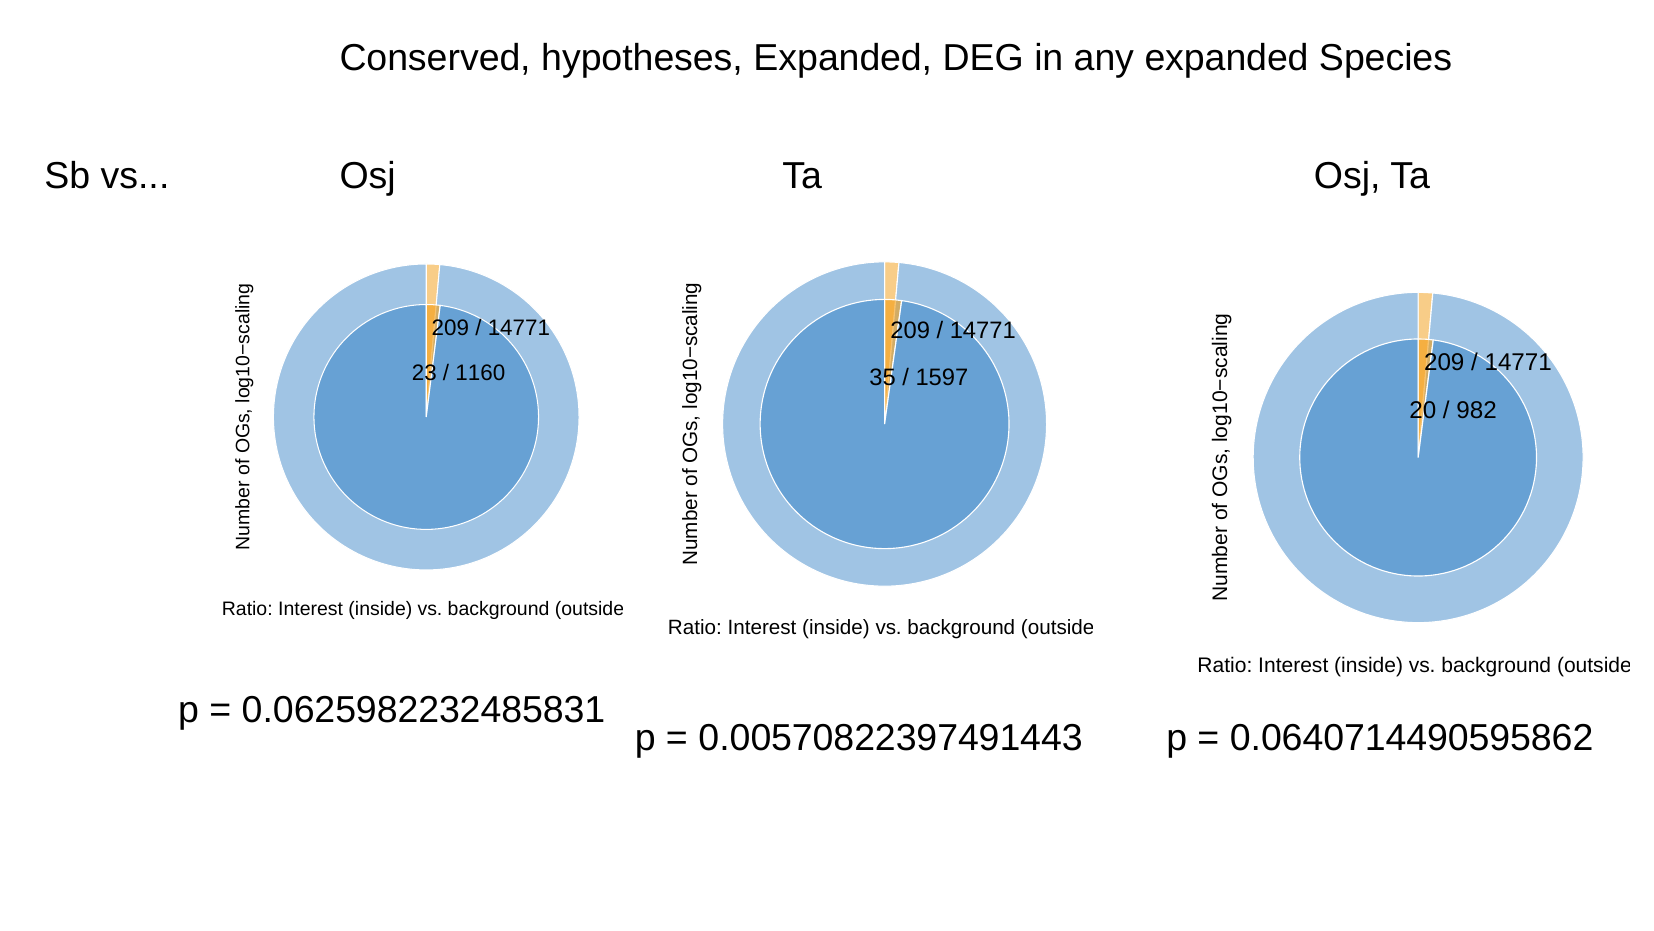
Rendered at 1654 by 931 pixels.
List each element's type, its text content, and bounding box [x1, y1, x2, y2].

picture [651, 206, 1093, 671]
text_box Ta [767, 147, 837, 205]
text_box Sb vs... [29, 147, 185, 205]
picture [206, 211, 623, 650]
text_box Osj, Ta [1299, 147, 1445, 205]
text_box p = 0.0625982232485831 [163, 681, 621, 739]
text_box Conserved, hypotheses, Expanded, DEG in any expanded Species [324, 29, 1468, 87]
text_box Osj [324, 147, 411, 205]
text_box p = 0.00570822397491443 [620, 708, 1098, 766]
text_box p = 0.0640714490595862 [1151, 708, 1609, 766]
picture [1181, 236, 1630, 709]
